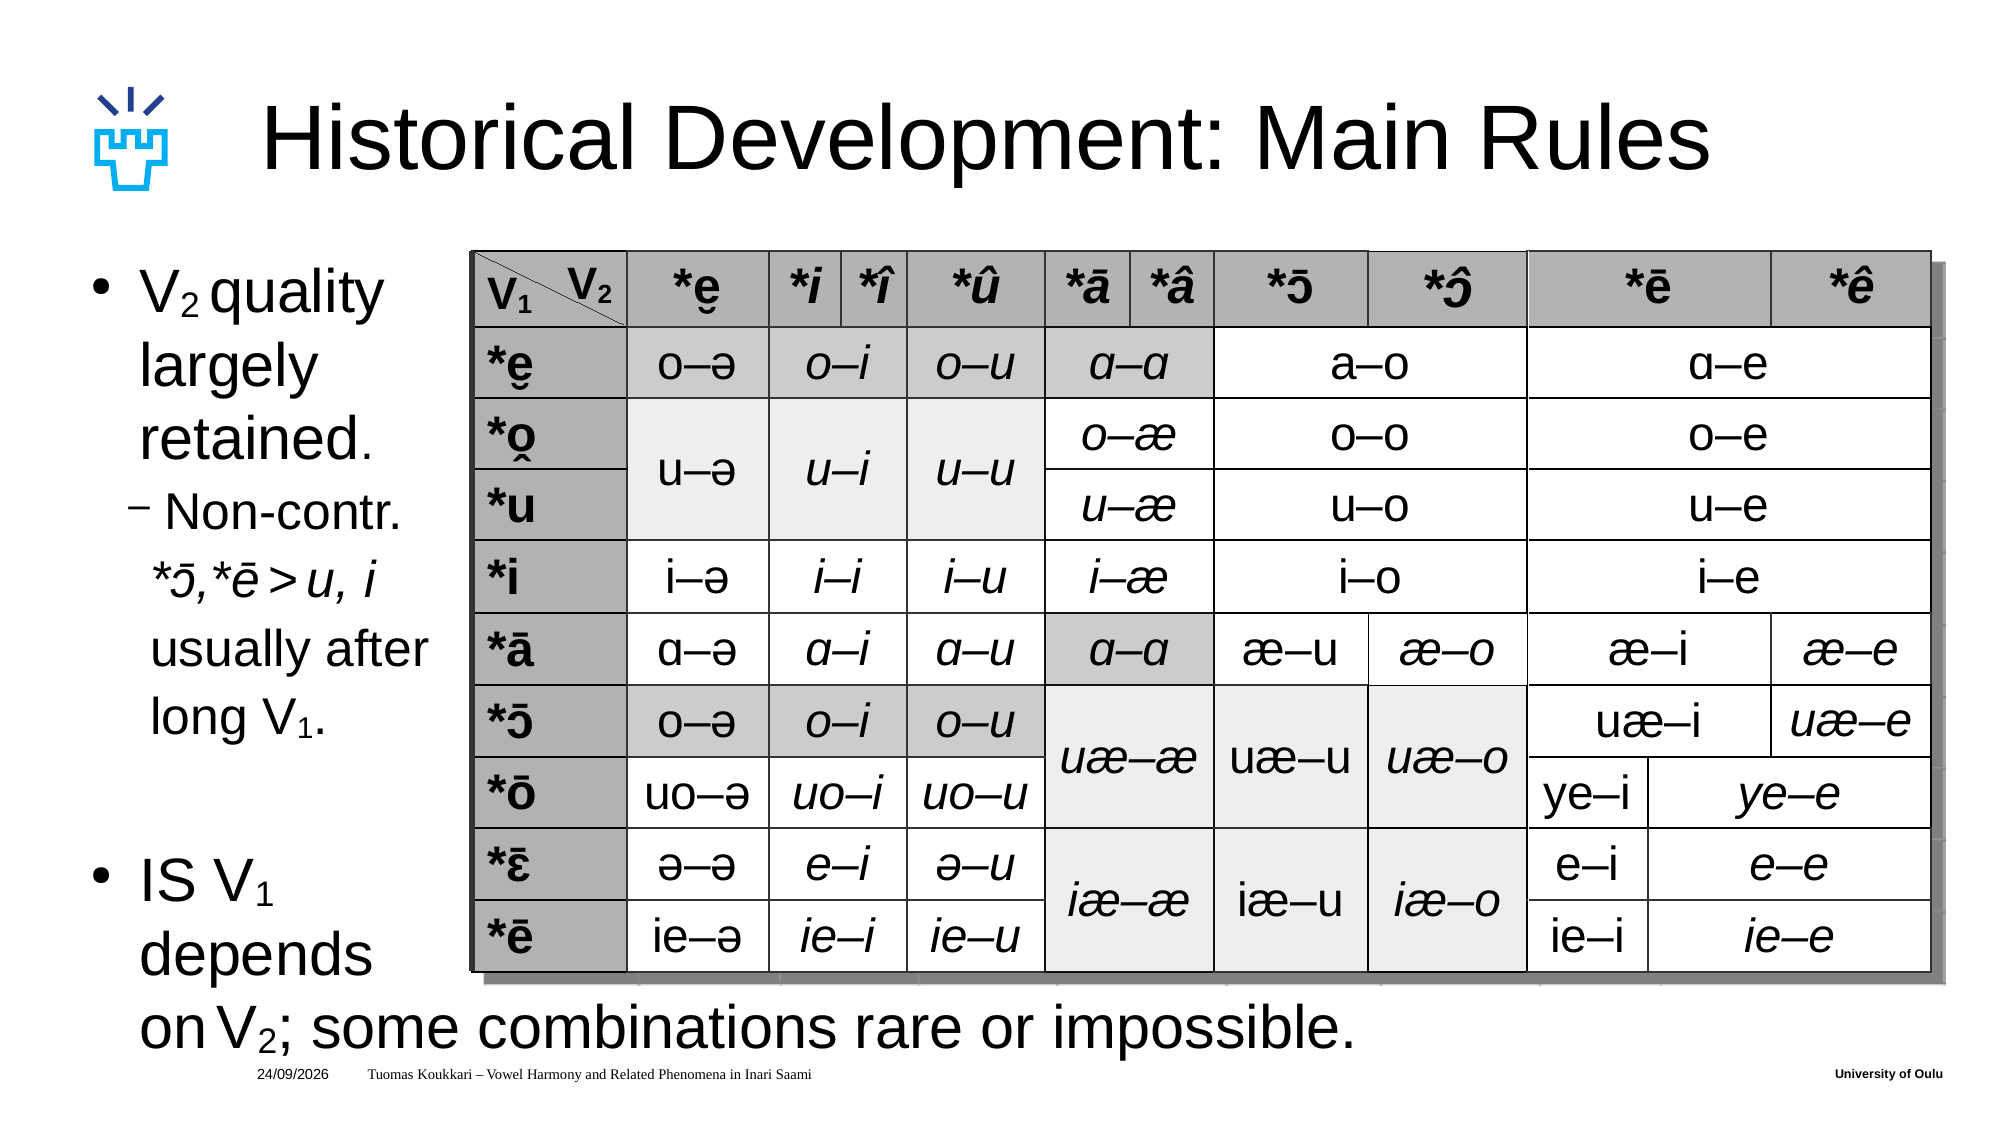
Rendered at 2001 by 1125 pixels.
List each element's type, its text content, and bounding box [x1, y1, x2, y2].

table_cell o–o [1215, 399, 1526, 468]
table_cell o–ə [628, 328, 768, 397]
table_cell u–u [908, 399, 1044, 539]
table_cell ɑ–ɑ [1046, 614, 1213, 684]
table_cell u–æ [1046, 470, 1213, 539]
table_header *ɔ̂ [1369, 252, 1526, 326]
table_cell ɑ–ɑ [1046, 328, 1213, 397]
table_cell *ɔ̄ [475, 686, 626, 756]
table_cell *ō [475, 758, 626, 827]
table_cell o–i [770, 686, 906, 756]
table_cell i–u [908, 541, 1044, 612]
table_cell ie–i [770, 901, 906, 971]
table_cell i–i [770, 541, 906, 612]
table_cell u–ə [628, 399, 768, 539]
table_cell ye–e [1649, 758, 1930, 827]
table_cell uæ–o [1369, 686, 1526, 827]
table_header *û [908, 252, 1044, 326]
table_cell uo–ə [628, 758, 768, 827]
table_cell æ–e [1772, 614, 1930, 684]
table_cell ie–e [1649, 901, 1930, 971]
table_cell iæ–u [1215, 829, 1367, 971]
table_cell *o̭ [475, 399, 626, 468]
table_header *ā [1046, 252, 1129, 326]
table_cell uæ–e [1772, 686, 1930, 756]
table_cell ie–u [908, 901, 1044, 971]
table_cell o–u [908, 686, 1044, 756]
table_cell iæ–æ [1046, 829, 1213, 971]
table_cell u–i [770, 399, 906, 539]
table_cell o–ə [628, 686, 768, 756]
table_header *e̮ [628, 252, 768, 326]
table_cell ɑ–i [770, 614, 906, 684]
table_cell uo–u [908, 758, 1044, 827]
table_cell ɑ–ə [628, 614, 768, 684]
table_cell o–i [770, 328, 906, 397]
table_cell *ē [475, 901, 626, 971]
table_cell uo–i [770, 758, 906, 827]
table_cell *i [475, 541, 626, 612]
table_cell ɑ–e [1529, 328, 1930, 397]
table_cell ie–i [1529, 901, 1647, 971]
table_cell æ–o [1369, 614, 1527, 685]
table_cell *ɛ̄ [475, 829, 626, 899]
table_cell u–e [1529, 470, 1930, 539]
table_cell i–e [1529, 541, 1930, 612]
table_cell *ā [475, 614, 626, 684]
table_cell u–o [1215, 470, 1526, 539]
table_cell uæ–u [1215, 686, 1367, 827]
table_cell i–æ [1046, 541, 1213, 612]
list V2 quality largely retained. Non-contr. *ɔ̄,*ē > u, i usually after long V1. IS V1 depends on V2; some combinations rare or impossible. [74, 251, 1523, 1063]
table_header *i [770, 252, 840, 326]
table_cell uæ–æ [1046, 686, 1213, 827]
table_cell ɑ–u [908, 614, 1044, 684]
table_cell *u [475, 470, 626, 539]
table_cell o–u [908, 328, 1044, 397]
table_cell ye–i [1529, 758, 1647, 827]
table_cell i–o [1215, 541, 1526, 612]
table_cell e–i [770, 829, 906, 899]
table_header *ē [1529, 252, 1770, 326]
table_cell o–æ [1046, 399, 1213, 468]
table_cell ie–ə [628, 901, 768, 971]
table_cell o–e [1529, 399, 1930, 468]
title Historical Development: Main Rules [87, 44, 1888, 232]
table_header *ê [1772, 252, 1930, 326]
table_cell æ–u [1215, 614, 1368, 684]
table_cell *e̮ [475, 328, 626, 397]
table_header *ɔ̄ [1215, 252, 1367, 326]
table_cell uæ–i [1529, 686, 1770, 756]
table_header V1 [475, 252, 547, 326]
table_cell e–e [1649, 829, 1930, 899]
table_cell æ–i [1529, 614, 1770, 684]
table_header *î [842, 252, 906, 326]
table_cell iæ–o [1369, 829, 1526, 971]
table_cell i–ə [628, 541, 768, 612]
table_header *â [1131, 252, 1213, 326]
table_cell ə–u [908, 829, 1044, 899]
table_cell a–o [1215, 328, 1526, 397]
table_header V2 [547, 252, 626, 326]
table_cell e–i [1529, 829, 1647, 899]
table_cell ə–ə [628, 829, 768, 899]
